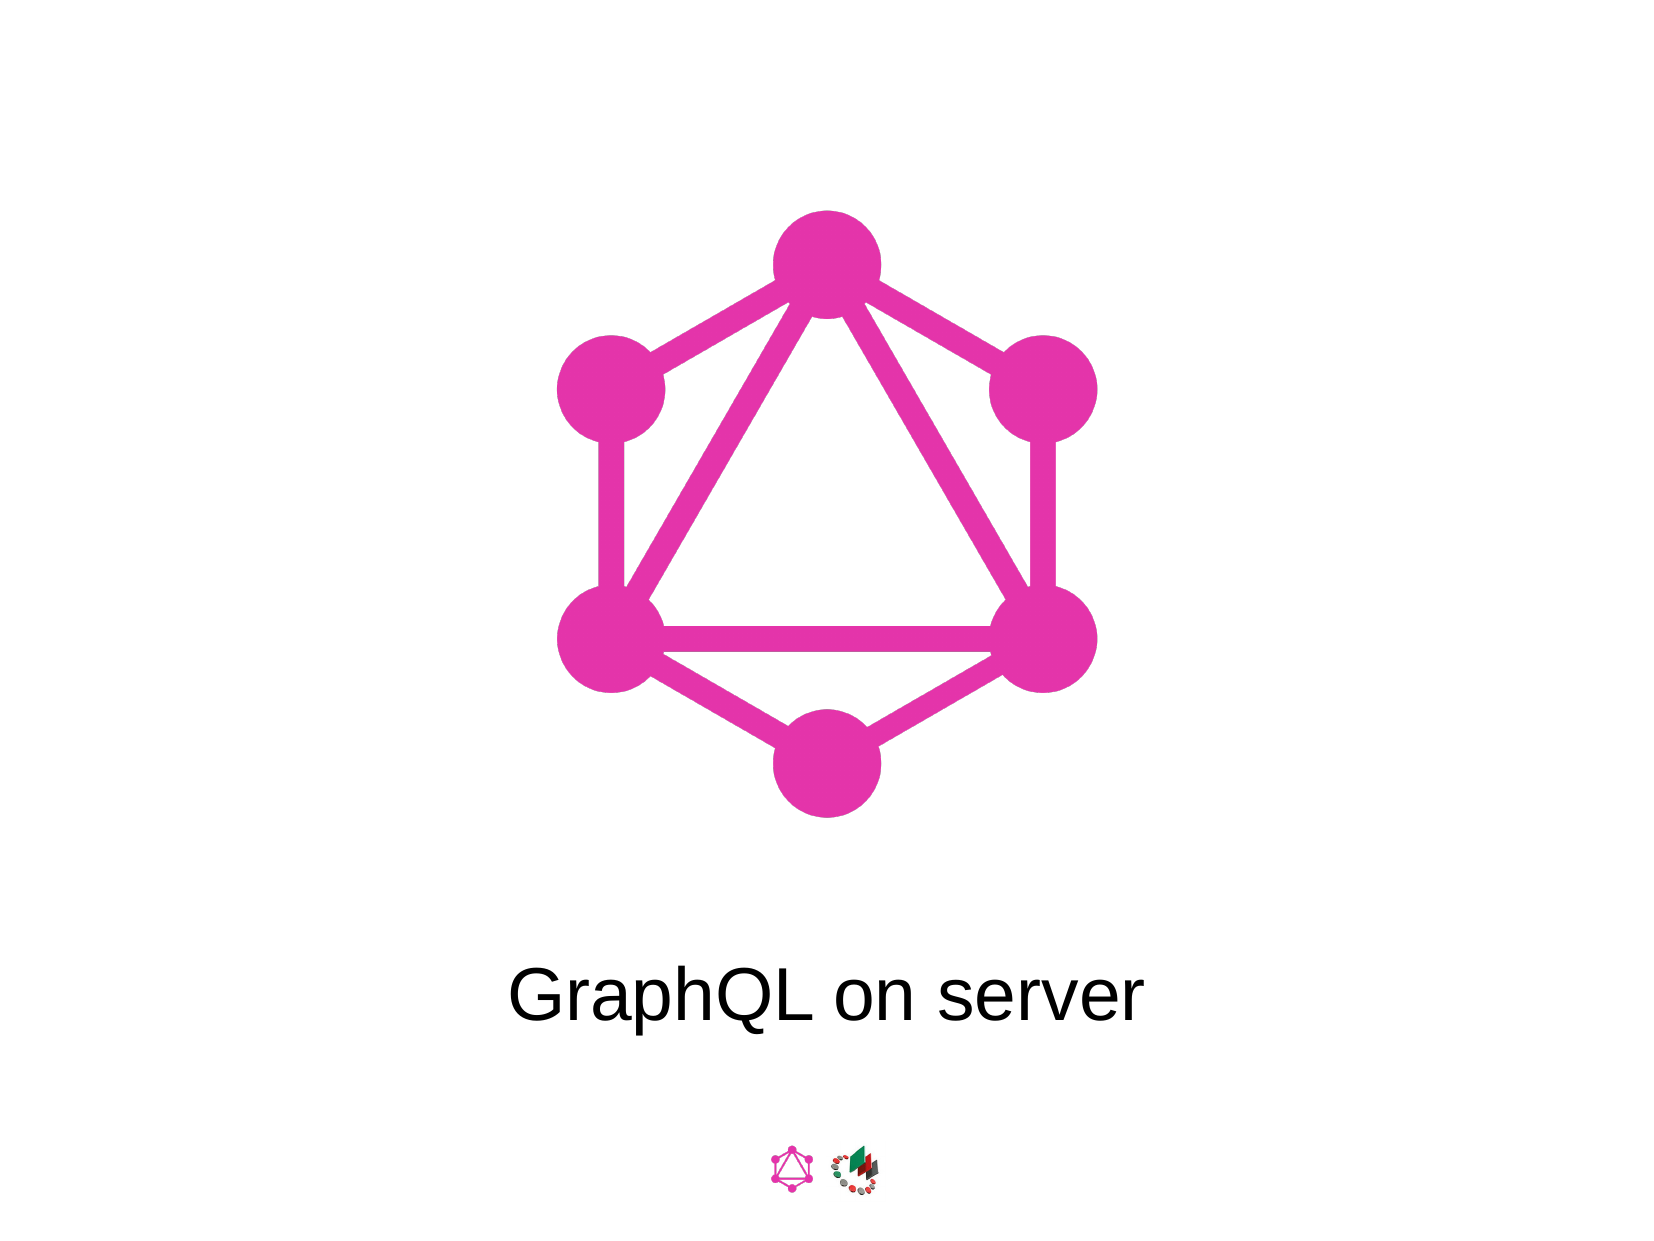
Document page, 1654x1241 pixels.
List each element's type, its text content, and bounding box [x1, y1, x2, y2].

picture [768, 1145, 816, 1193]
title GraphQL on server [82, 891, 1571, 1099]
picture [517, 204, 1137, 824]
picture [826, 1141, 886, 1202]
